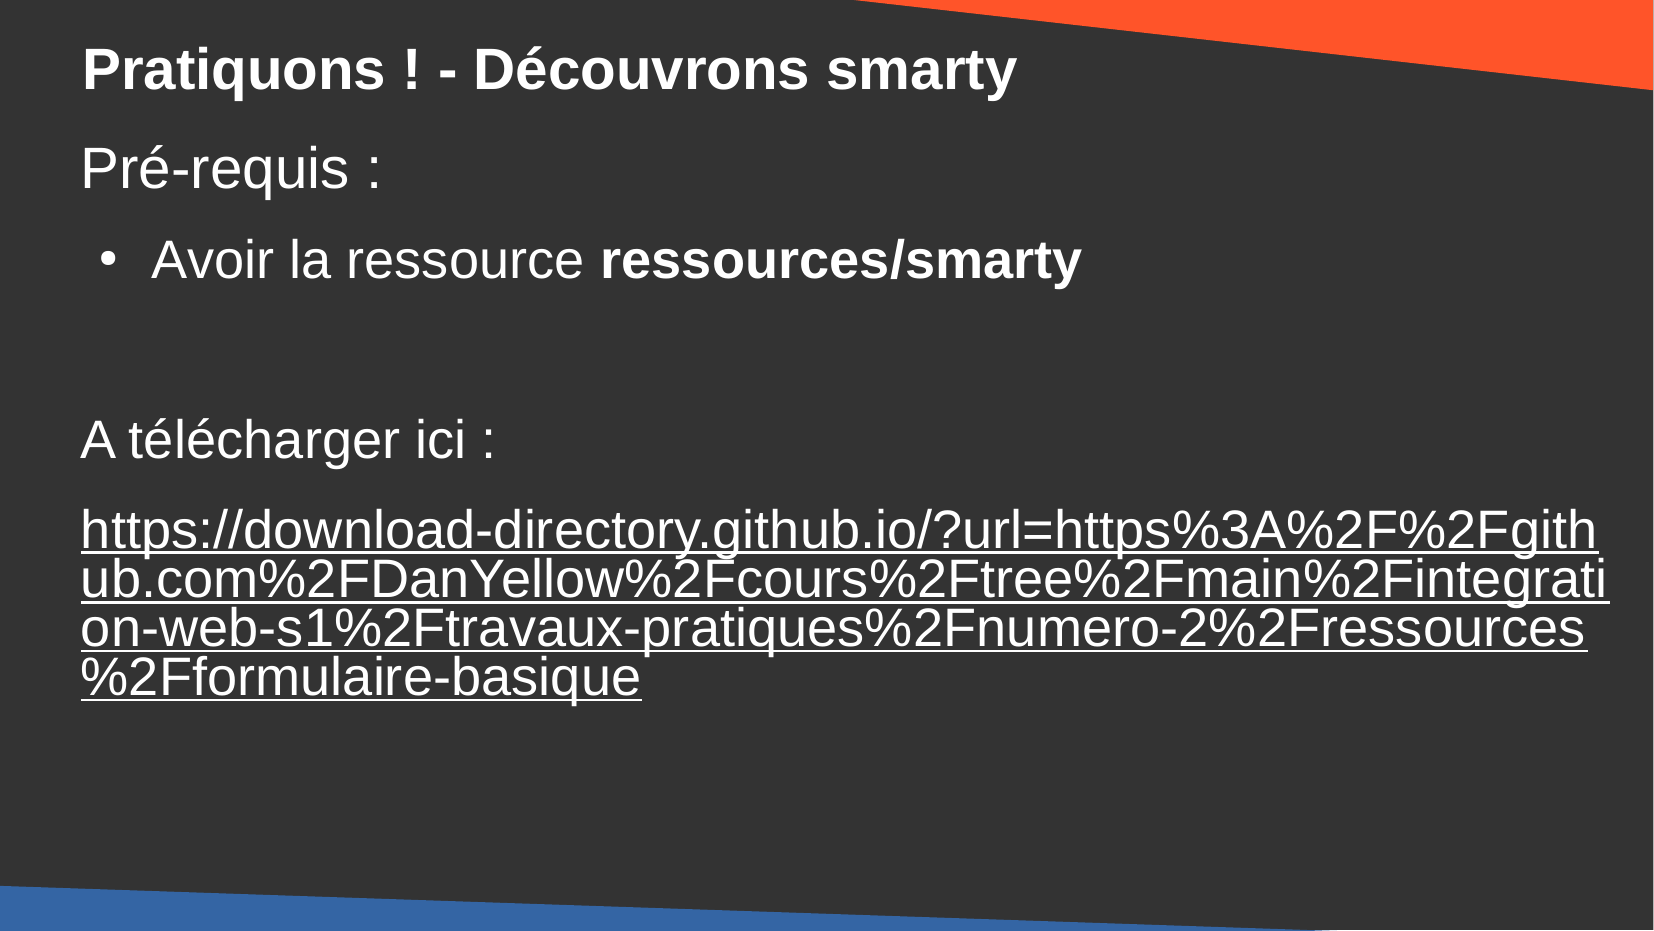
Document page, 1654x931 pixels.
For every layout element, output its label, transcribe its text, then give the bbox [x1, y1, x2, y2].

title Pratiquons ! - Découvrons smarty [82, 37, 1571, 114]
list Pré-requis : Avoir la ressource ressources/smarty A télécharger ici : https://download-directory.github.io/?url=https%3A%2F%2Fgithub.com%2FDanYellow%2Fcours%2Ftree%2Fmain%2Fintegration-web-s1%2Ftravaux-pratiques%2Fnumero-2%2Fressources%2Fformulaire-basique [80, 135, 1620, 721]
text_box [854, 0, 1654, 91]
text_box [0, 885, 1337, 931]
